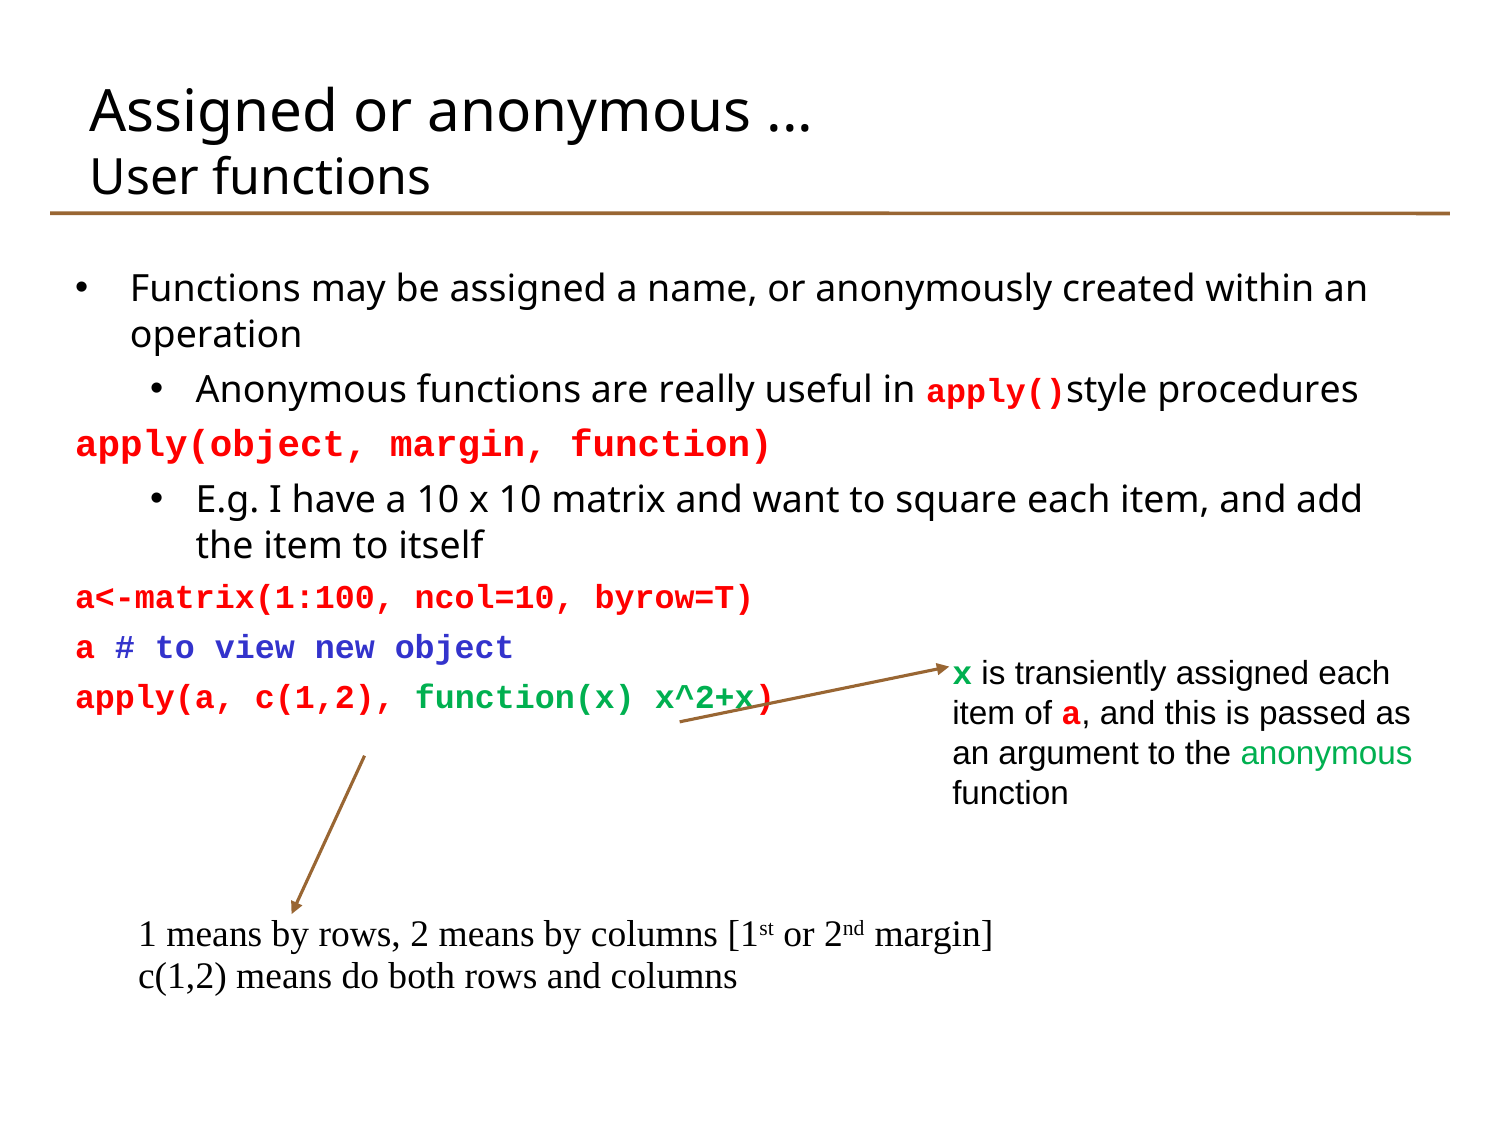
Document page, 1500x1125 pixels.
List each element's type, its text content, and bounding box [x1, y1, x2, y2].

text_box Assigned or anonymous ... User functions [75, 44, 1425, 233]
text_box Functions may be assigned a name, or anonymously created within an operation Anonymous functions are really useful in apply()style procedures apply(object, margin, function) E.g. I have a 10 x 10 matrix and want to square each item, and add the item to itself a<-matrix(1:100, ncol=10, byrow=T)‏ a # to view new object apply(a, c(1,2), function(x) x^2+x)‏ [75, 263, 1425, 1006]
text_box x is transiently assigned each item of a, and this is passed as an argument to the anonymous function [937, 643, 1454, 819]
